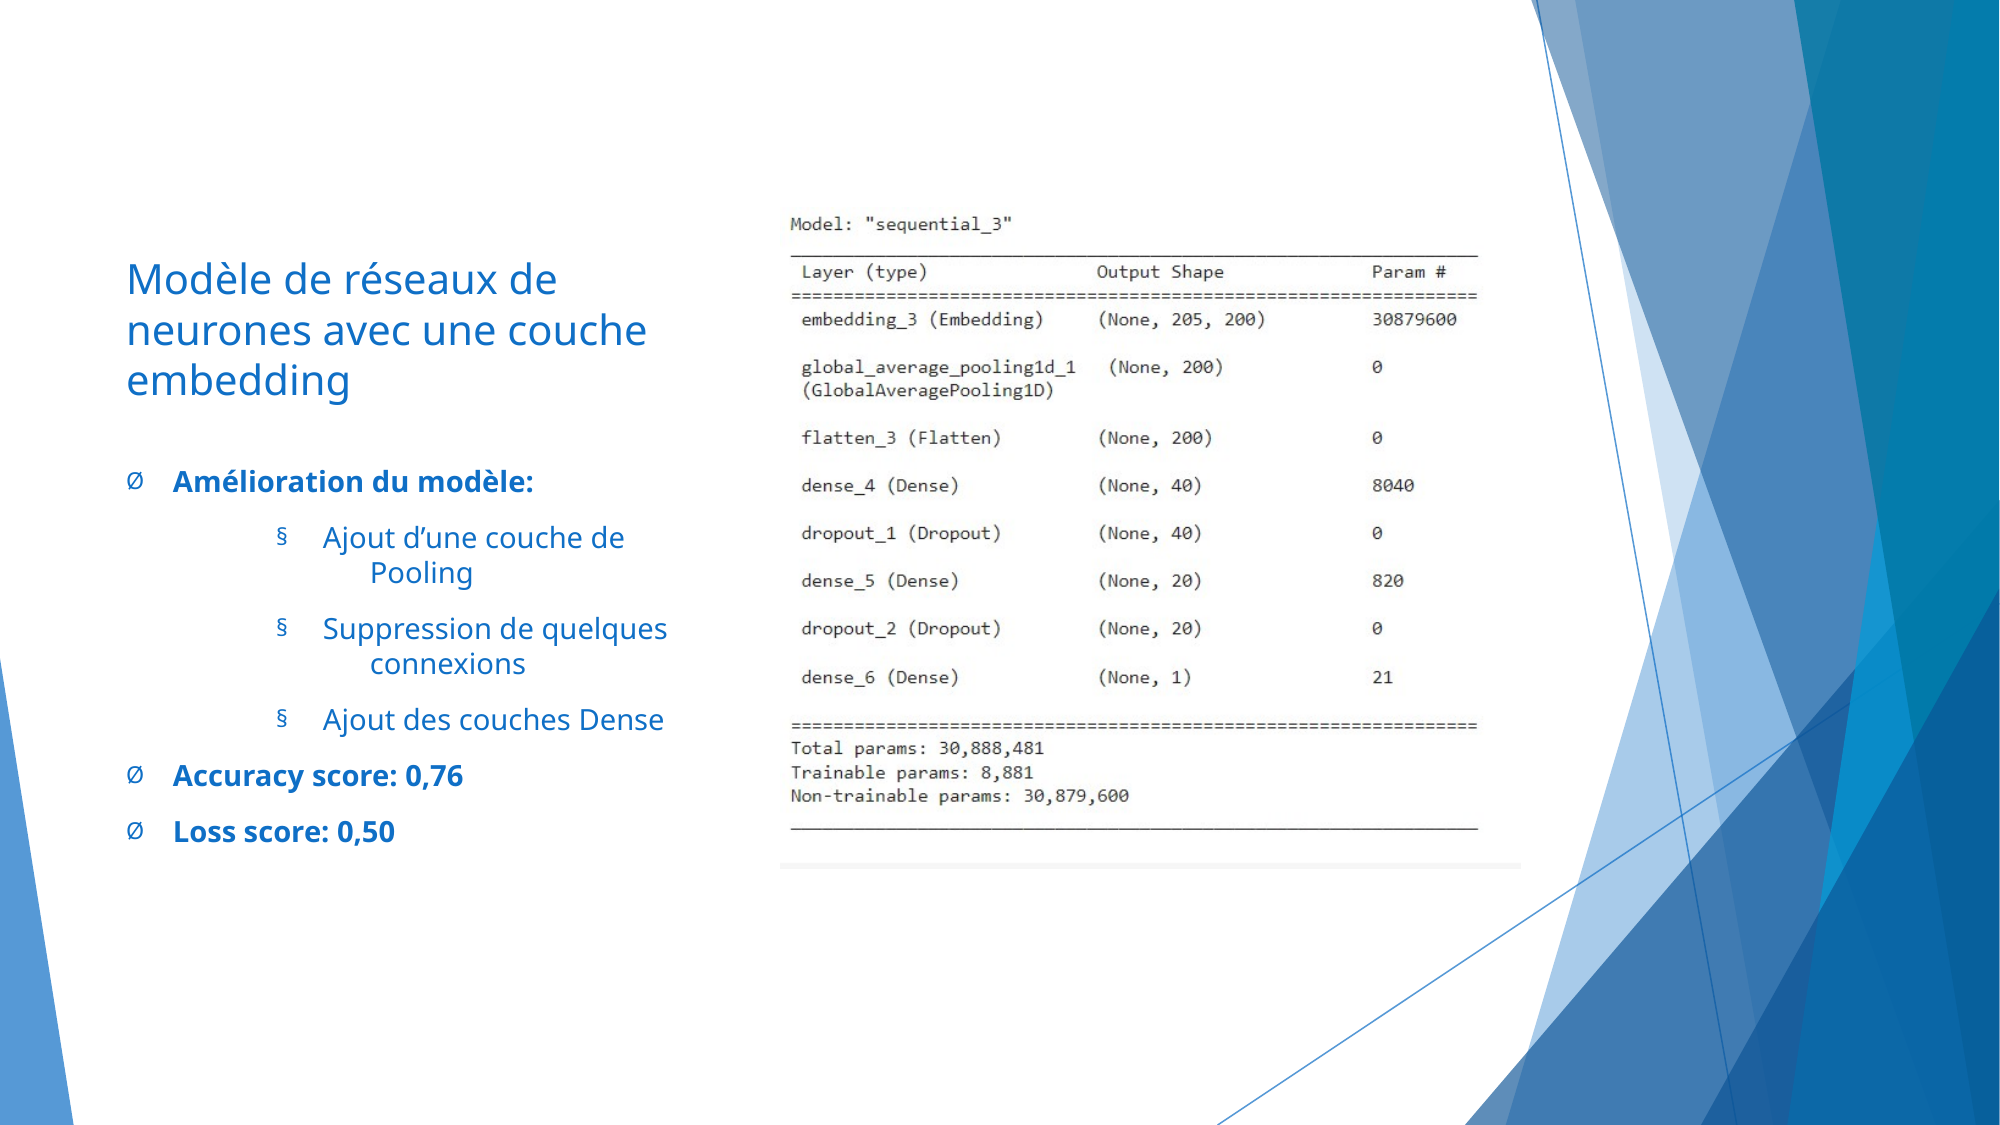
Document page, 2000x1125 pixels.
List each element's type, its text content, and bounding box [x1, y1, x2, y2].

title Modèle de réseaux de neurones avec une couche embedding [111, 245, 744, 455]
picture [780, 207, 1521, 869]
list Amélioration du modèle: Ajout d’une couche de Pooling Suppression de quelques connexions Ajout des couches Dense Accuracy score: 0,76 Loss score: 0,50 [111, 455, 744, 880]
